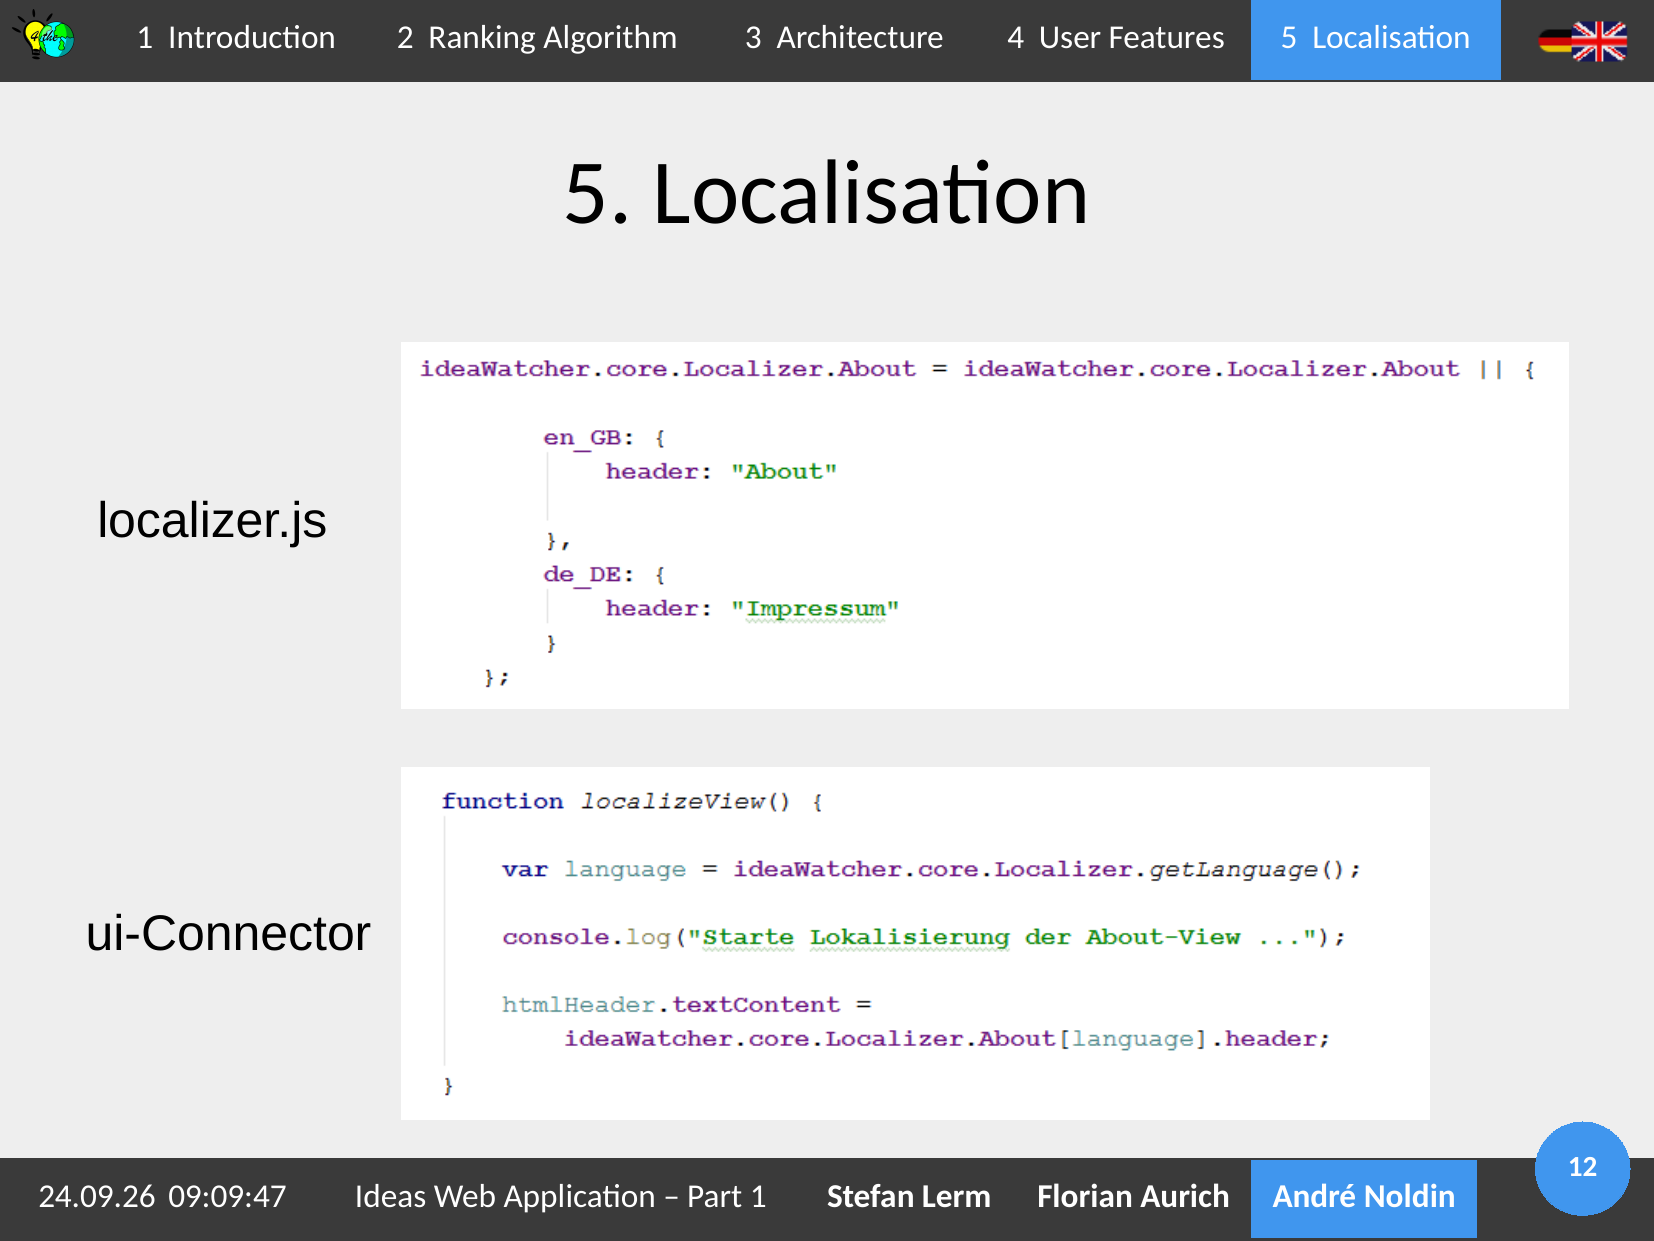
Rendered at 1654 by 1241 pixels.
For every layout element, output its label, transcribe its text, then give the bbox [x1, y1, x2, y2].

picture [2, 0, 83, 80]
text_box 5 Localisation [1251, 0, 1501, 80]
text_box André Noldin [1251, 1160, 1477, 1238]
text_box Ideas Web Application – Part 1 [318, 1160, 804, 1238]
text_box 1 Introduction [106, 0, 366, 80]
text_box ui-Connector [70, 897, 387, 983]
picture [401, 767, 1430, 1120]
picture [1536, 18, 1629, 64]
text_box 2 Ranking Algorithm [366, 0, 708, 80]
text_box 4 User Features [980, 0, 1251, 80]
text_box localizer.js [82, 484, 343, 556]
text_box 3 Architecture [708, 0, 980, 80]
text_box Florian Aurich [1015, 1160, 1251, 1238]
title 5. Localisation [82, 118, 1571, 284]
picture [401, 342, 1569, 709]
text_box Stefan Lerm [804, 1160, 1015, 1238]
